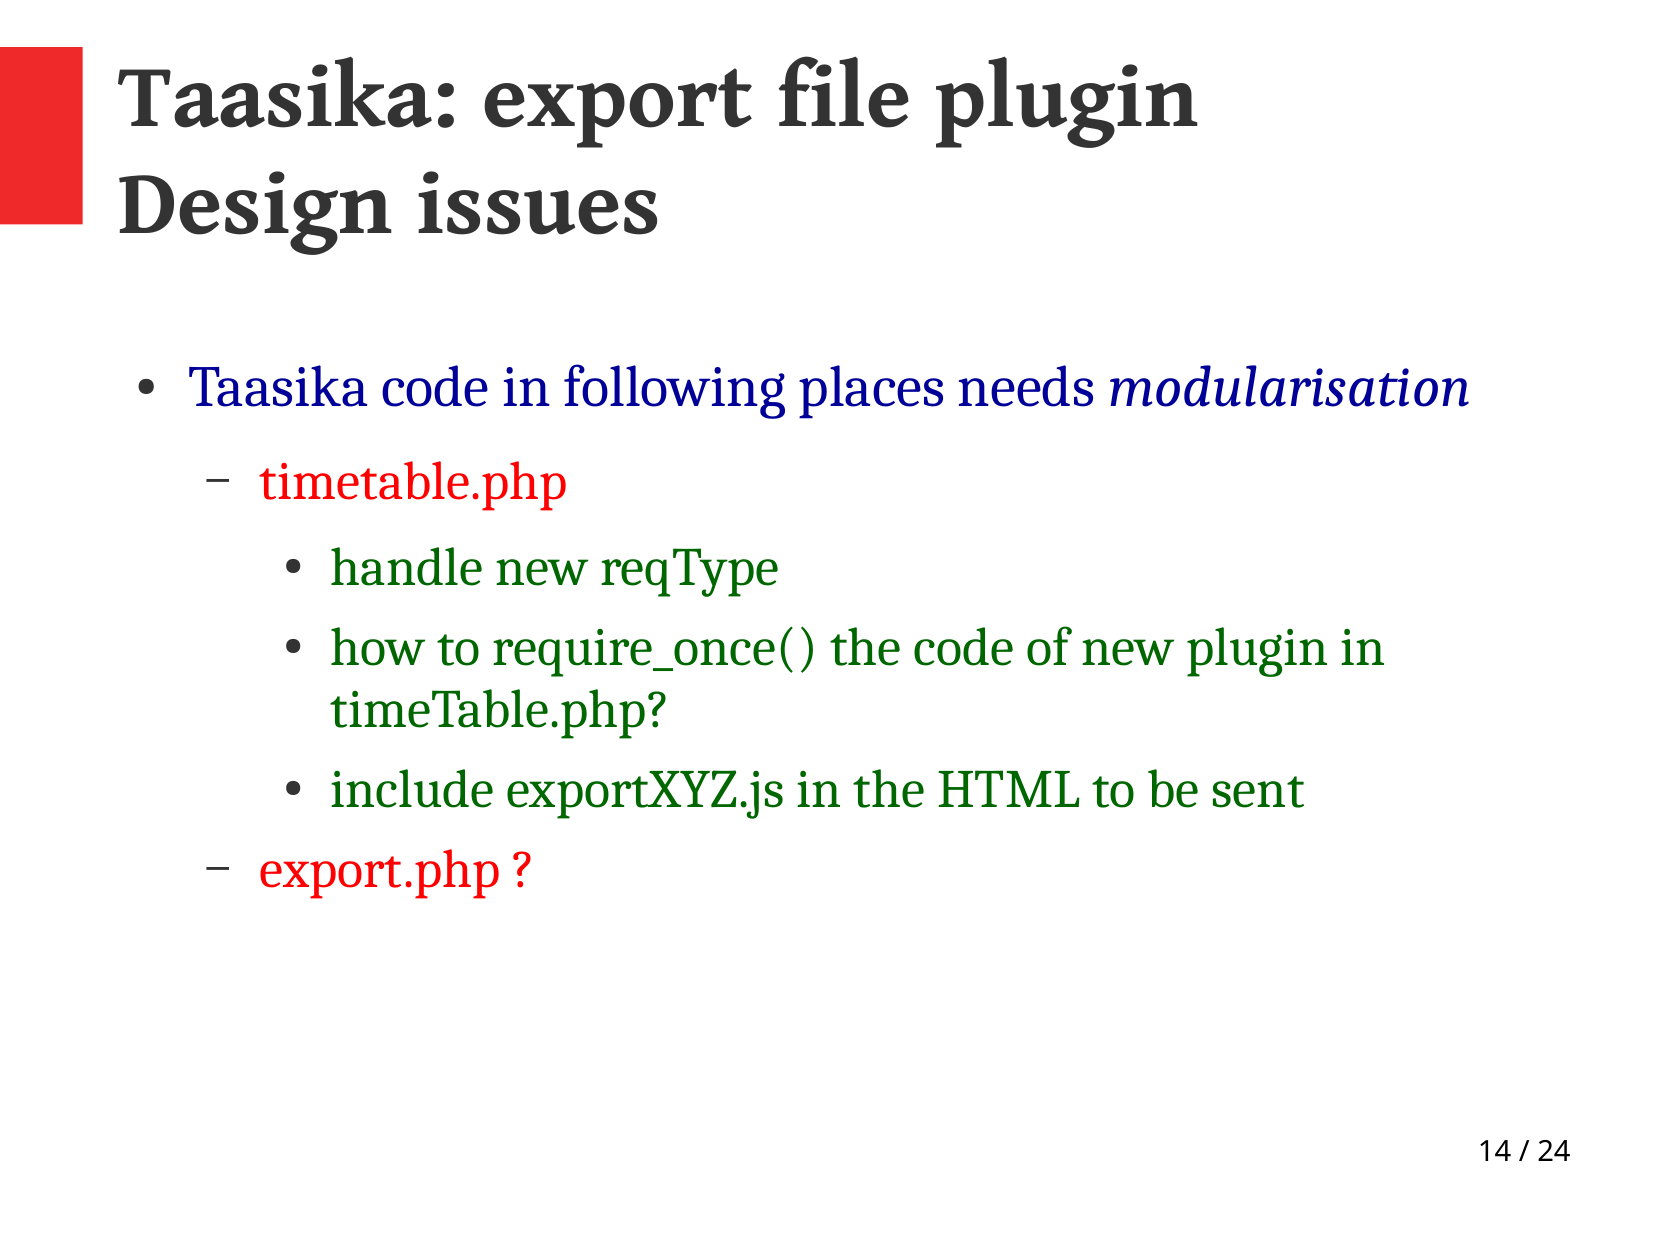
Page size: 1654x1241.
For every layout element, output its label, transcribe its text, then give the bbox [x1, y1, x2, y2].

title Taasika: export file plugin Design issues [118, 46, 1571, 260]
list Taasika code in following places needs modularisation timetable.php handle new reqType how to require_once() the code of new plugin in timeTable.php? include exportXYZ.js in the HTML to be sent export.php ? [118, 354, 1536, 1074]
